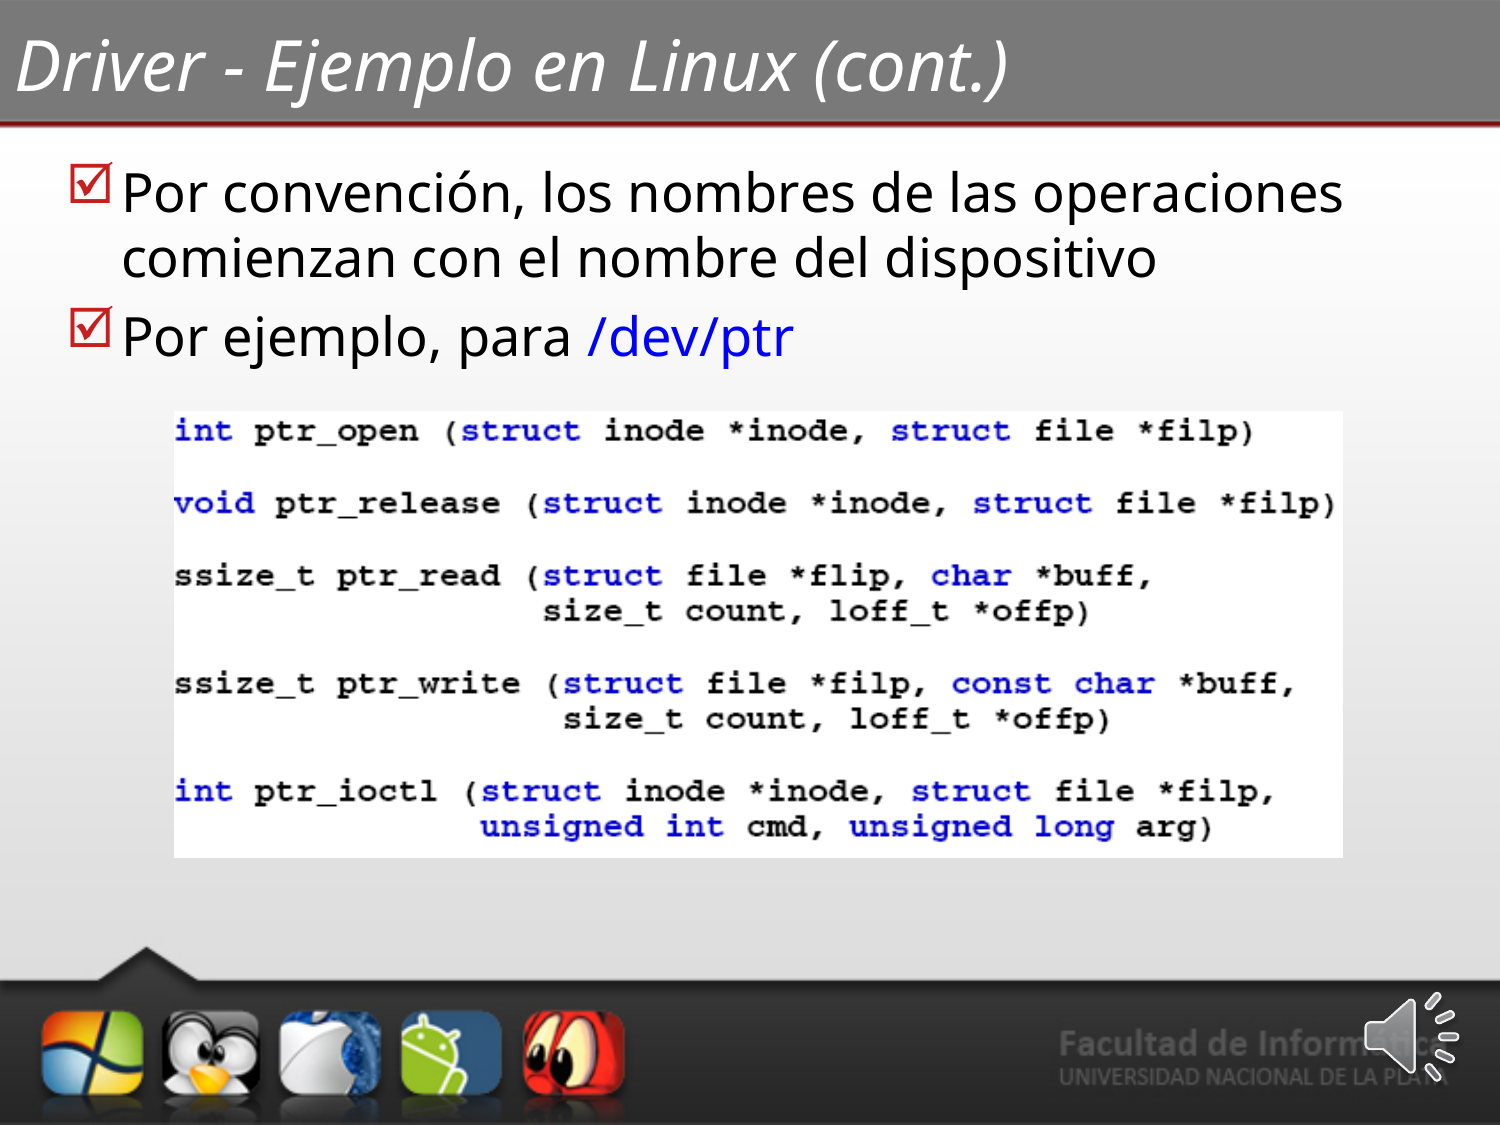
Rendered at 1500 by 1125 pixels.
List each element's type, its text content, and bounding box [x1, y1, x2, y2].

text_box Por convención, los nombres de las operaciones comienzan con el nombre del dispositivo Por ejemplo, para /dev/ptr [51, 150, 1459, 941]
picture [0, 126, 1500, 1125]
text_box Driver - Ejemplo en Linux (cont.) [0, 0, 1500, 126]
